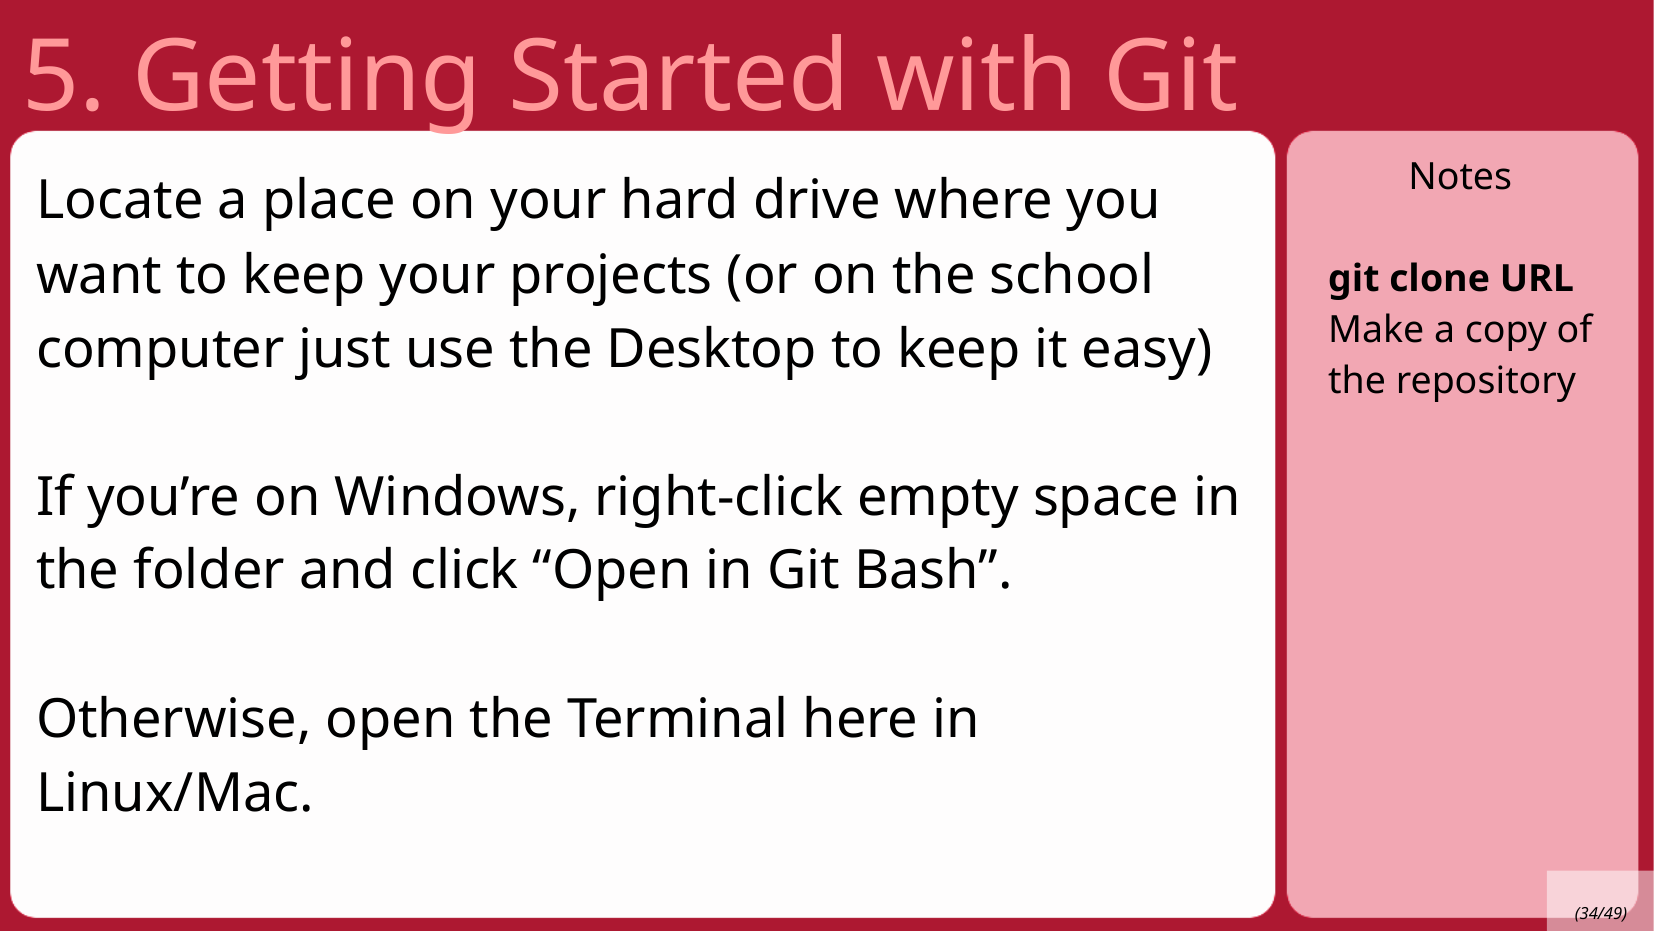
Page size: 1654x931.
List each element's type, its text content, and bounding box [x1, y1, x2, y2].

text_box (<number>/49) [1546, 877, 1654, 931]
picture [0, 0, 1654, 931]
text_box Locate a place on your hard drive where you want to keep your projects (or on the school computer just use the Desktop to keep it easy) If you’re on Windows, right-click empty space in the folder and click “Open in Git Bash”. Otherwise, open the Terminal here in Linux/Mac. [35, 161, 1248, 648]
text_box Notes git clone URL Make a copy of the repository [1290, 141, 1631, 419]
title 5. Getting Started with Git [22, 7, 1511, 136]
